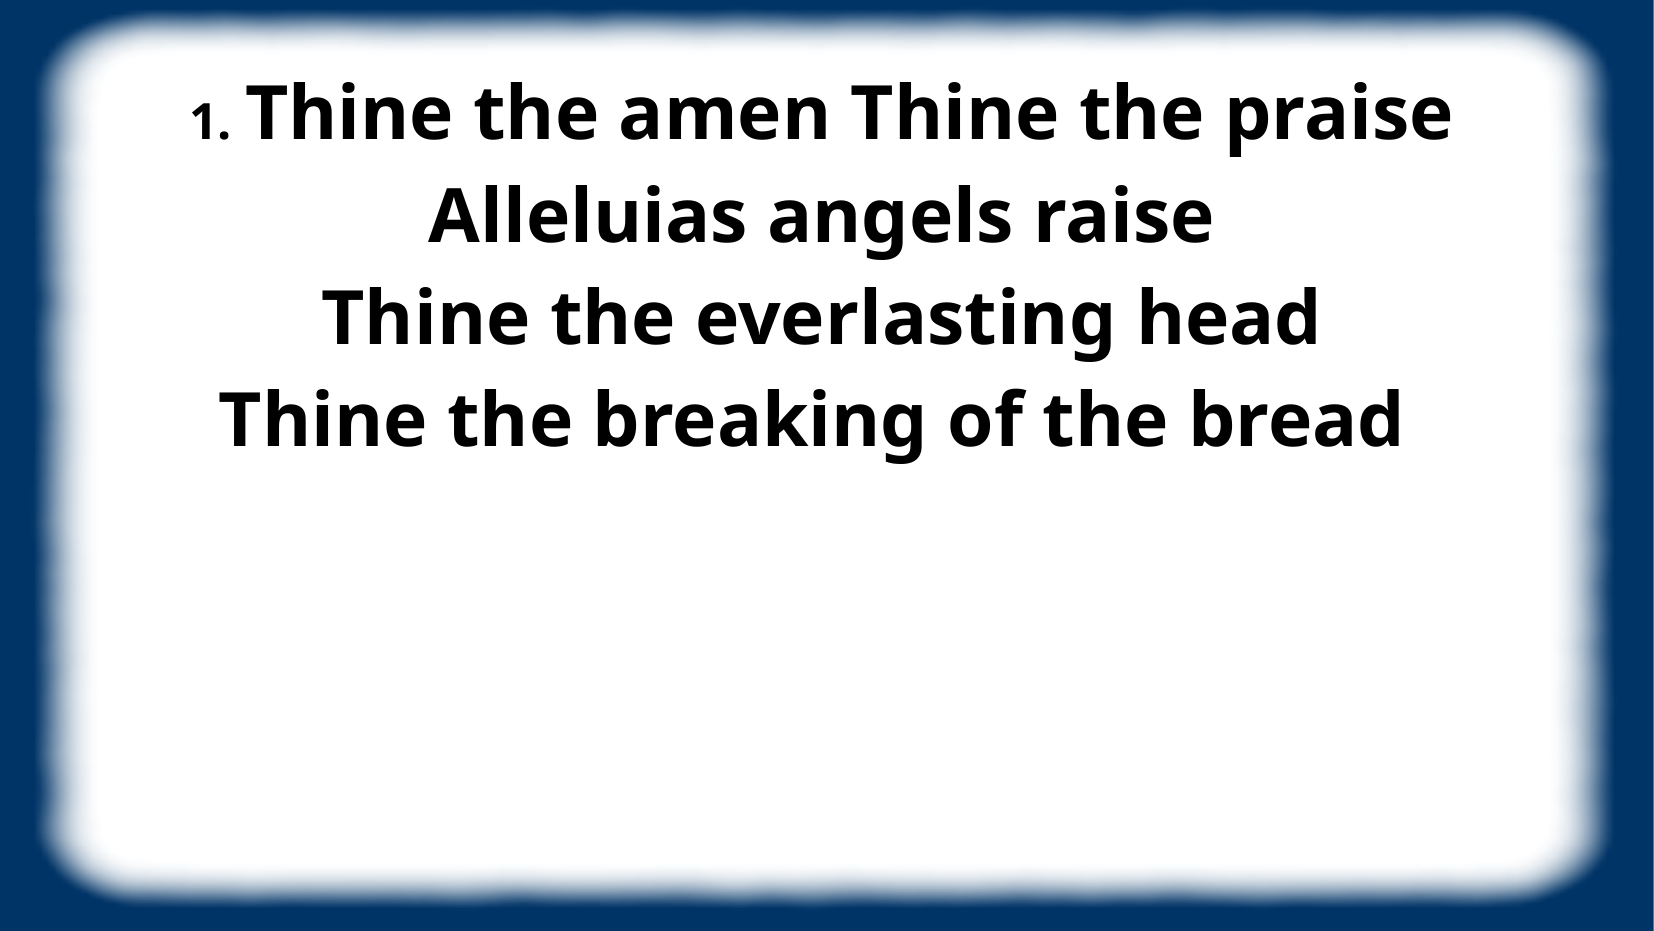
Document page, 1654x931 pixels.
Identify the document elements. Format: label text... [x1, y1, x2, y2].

picture [0, 0, 1654, 931]
text_box 1. Thine the amen Thine the praise Alleluias angels raise Thine the everlasting head Thine the breaking of the bread [102, 52, 1543, 492]
